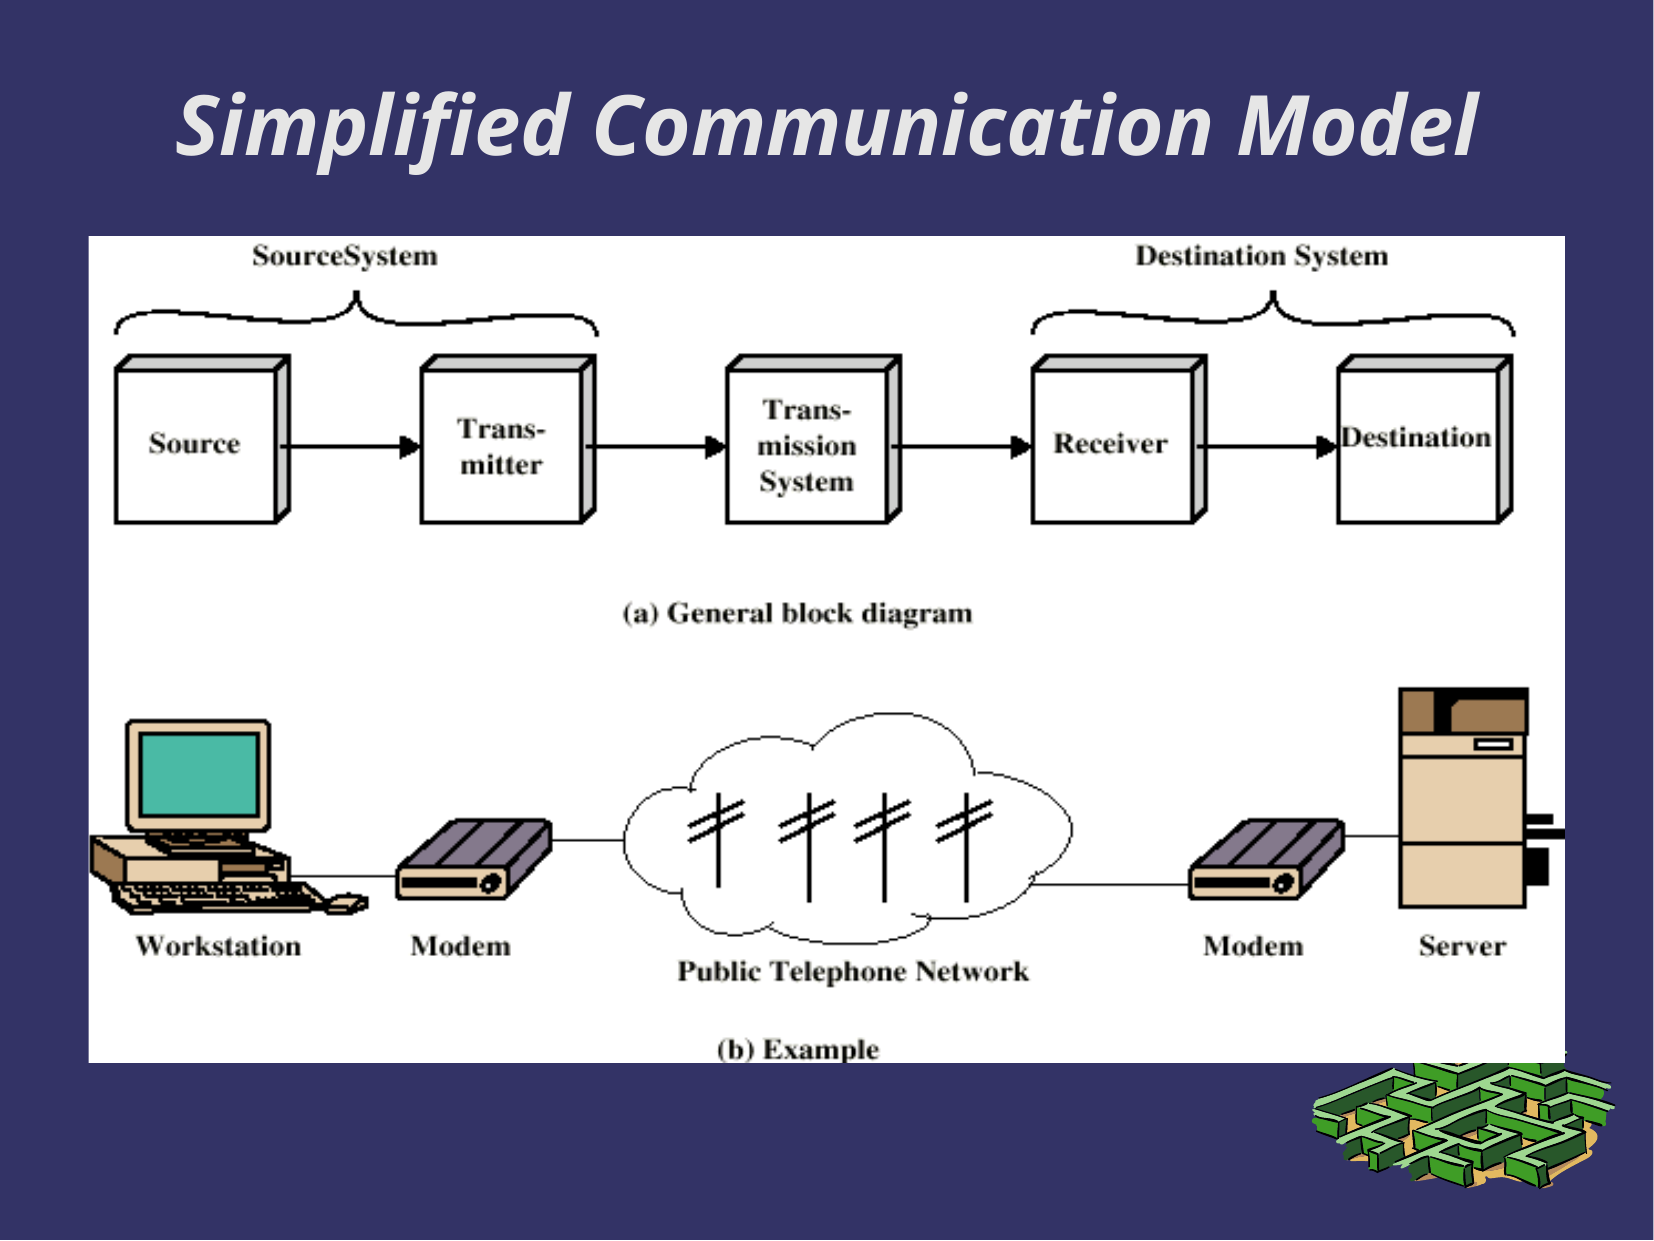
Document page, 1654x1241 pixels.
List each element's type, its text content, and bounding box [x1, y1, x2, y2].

picture [88, 236, 1565, 1063]
title Simplified Communication Model [121, 19, 1534, 227]
